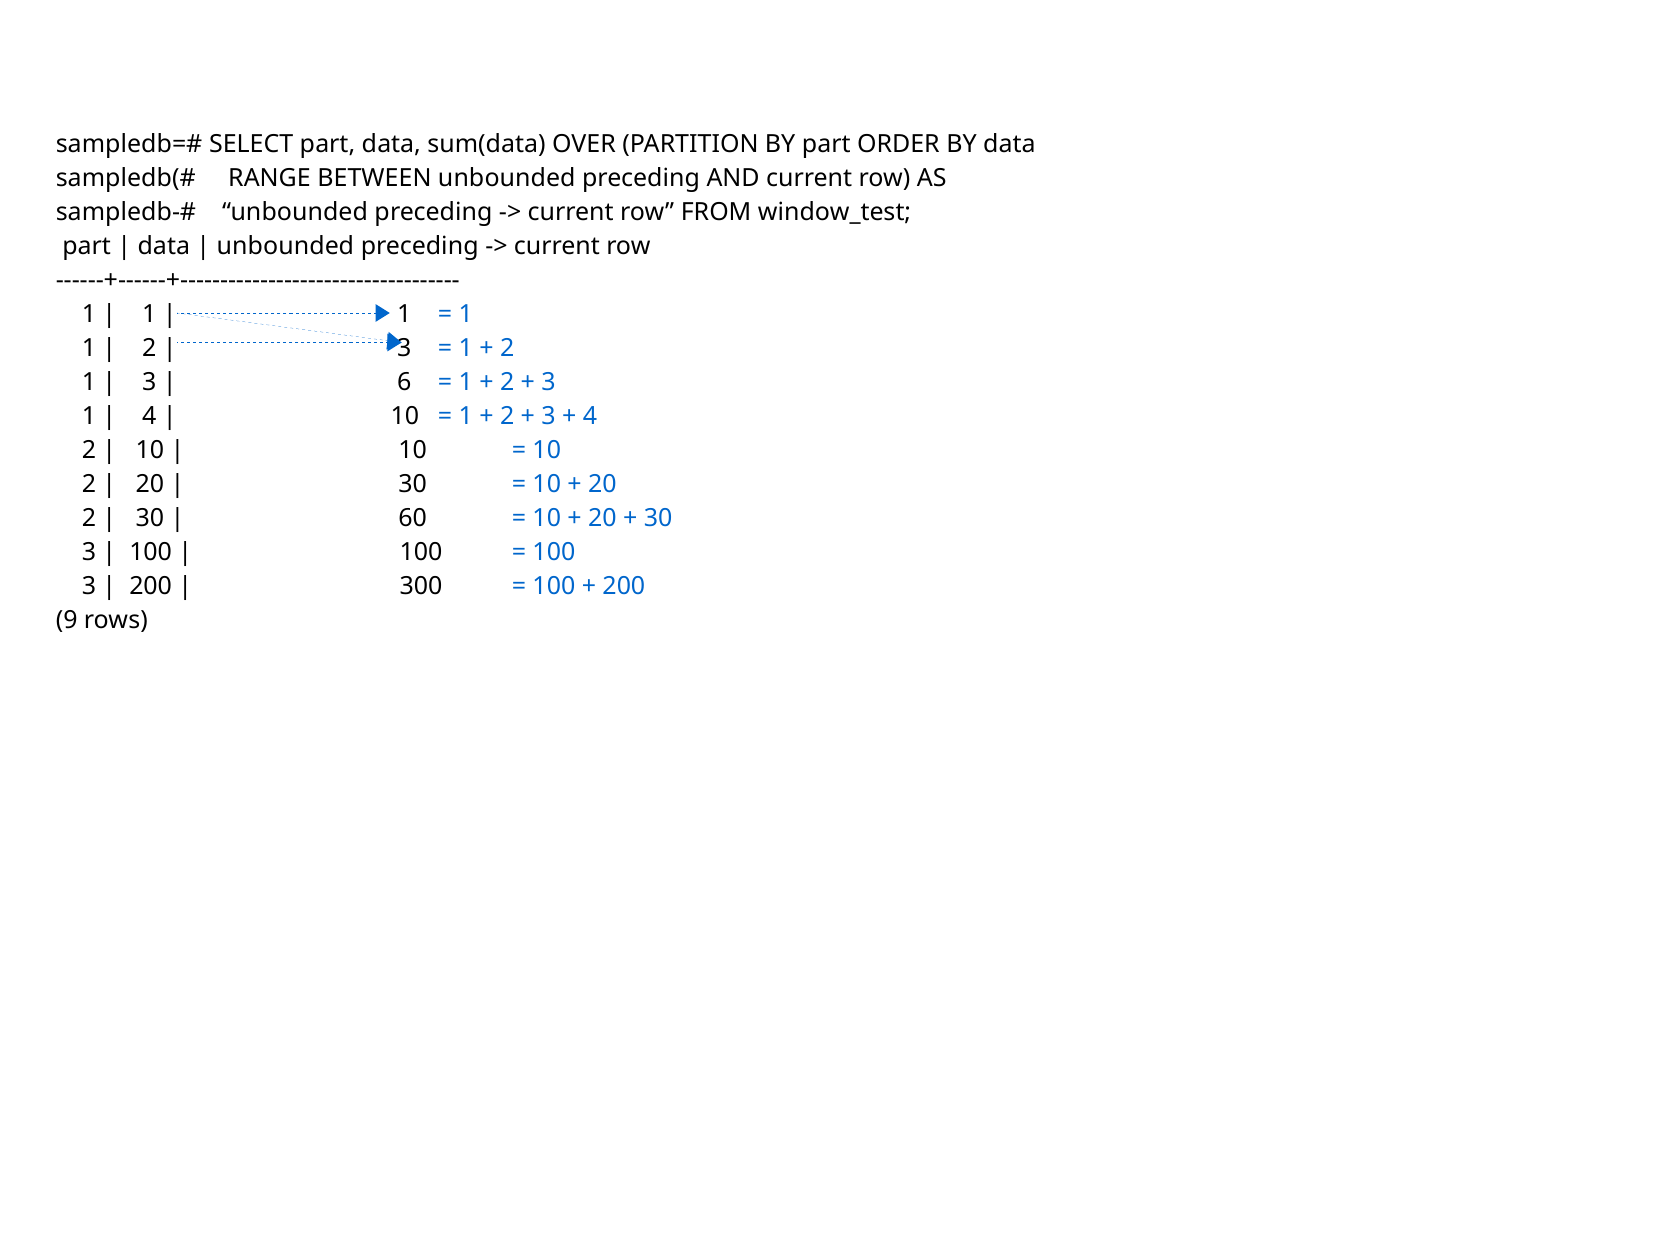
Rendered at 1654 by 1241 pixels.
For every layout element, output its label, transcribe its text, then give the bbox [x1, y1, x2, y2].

text_box sampledb=# SELECT part, data, sum(data) OVER (PARTITION BY part ORDER BY data sampledb(# RANGE BETWEEN unbounded preceding AND current row) AS sampledb-# “unbounded preceding -> current row” FROM window_test; part | data | unbounded preceding -> current row ------+------+----------------------------------- 1 | 1 | 1 = 1 1 | 2 | 3 = 1 + 2 1 | 3 | 6 = 1 + 2 + 3 1 | 4 | 10 = 1 + 2 + 3 + 4 2 | 10 | 10 = 10 2 | 20 | 30 = 10 + 20 2 | 30 | 60 = 10 + 20 + 30 3 | 100 | 100 = 100 3 | 200 | 300 = 100 + 200 (9 rows) [41, 118, 1067, 669]
